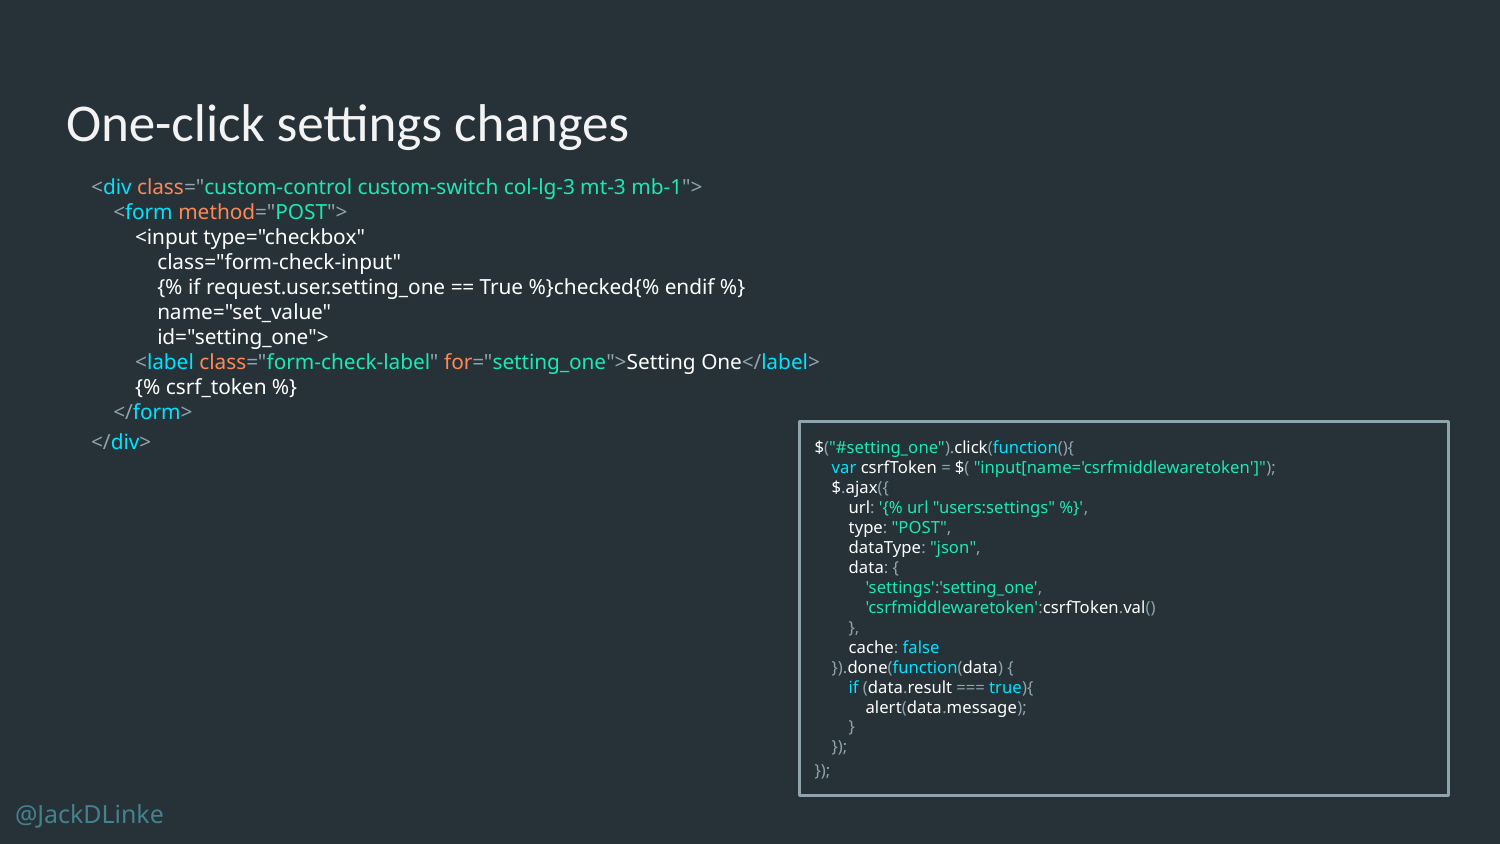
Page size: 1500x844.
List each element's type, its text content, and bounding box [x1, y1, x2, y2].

text_box $("#setting_one").click(function(){ var csrfToken = $( "input[name='csrfmiddlewaretoken']"); $.ajax({ url: '{% url "users:settings" %}', type: "POST", dataType: "json", data: { 'settings':'setting_one', 'csrfmiddlewaretoken':csrfToken.val() }, cache: false }).done(function(data) { if (data.result === true){ alert(data.message); } }); }); [799, 421, 1449, 796]
title One-click settings changes [51, 72, 1449, 167]
text_box <div class="custom-control custom-switch col-lg-3 mt-3 mb-1"> <form method="POST"> <input type="checkbox" class="form-check-input" {% if request.user.setting_one == True %}checked{% endif %} name="set_value" id="setting_one"> <label class="form-check-label" for="setting_one">Setting One</label> {% csrf_token %} </form> </div> [76, 158, 1151, 494]
